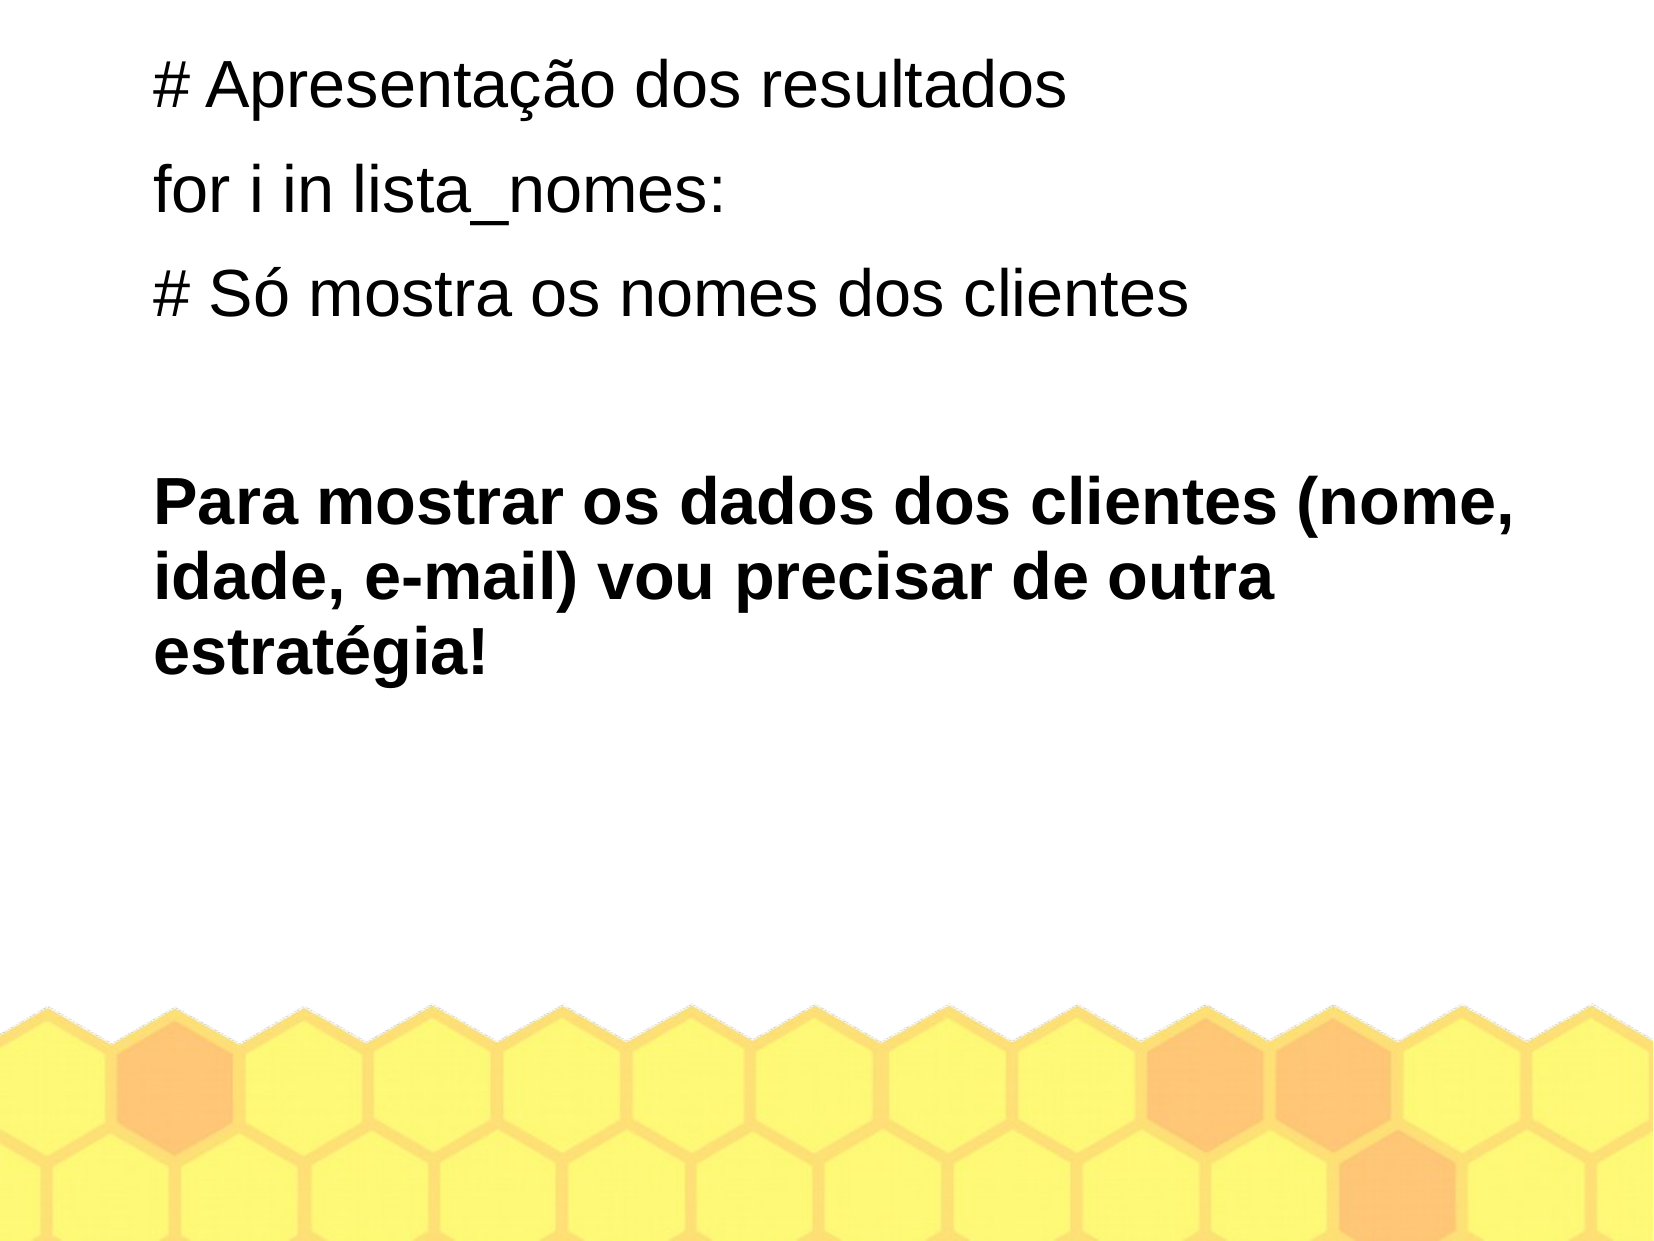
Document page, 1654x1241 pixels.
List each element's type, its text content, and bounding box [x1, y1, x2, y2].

list # Apresentação dos resultados for i in lista_nomes: # Só mostra os nomes dos clientes Para mostrar os dados dos clientes (nome, idade, e-mail) vou precisar de outra estratégia! [82, 47, 1571, 1205]
picture [0, 1001, 1654, 1241]
